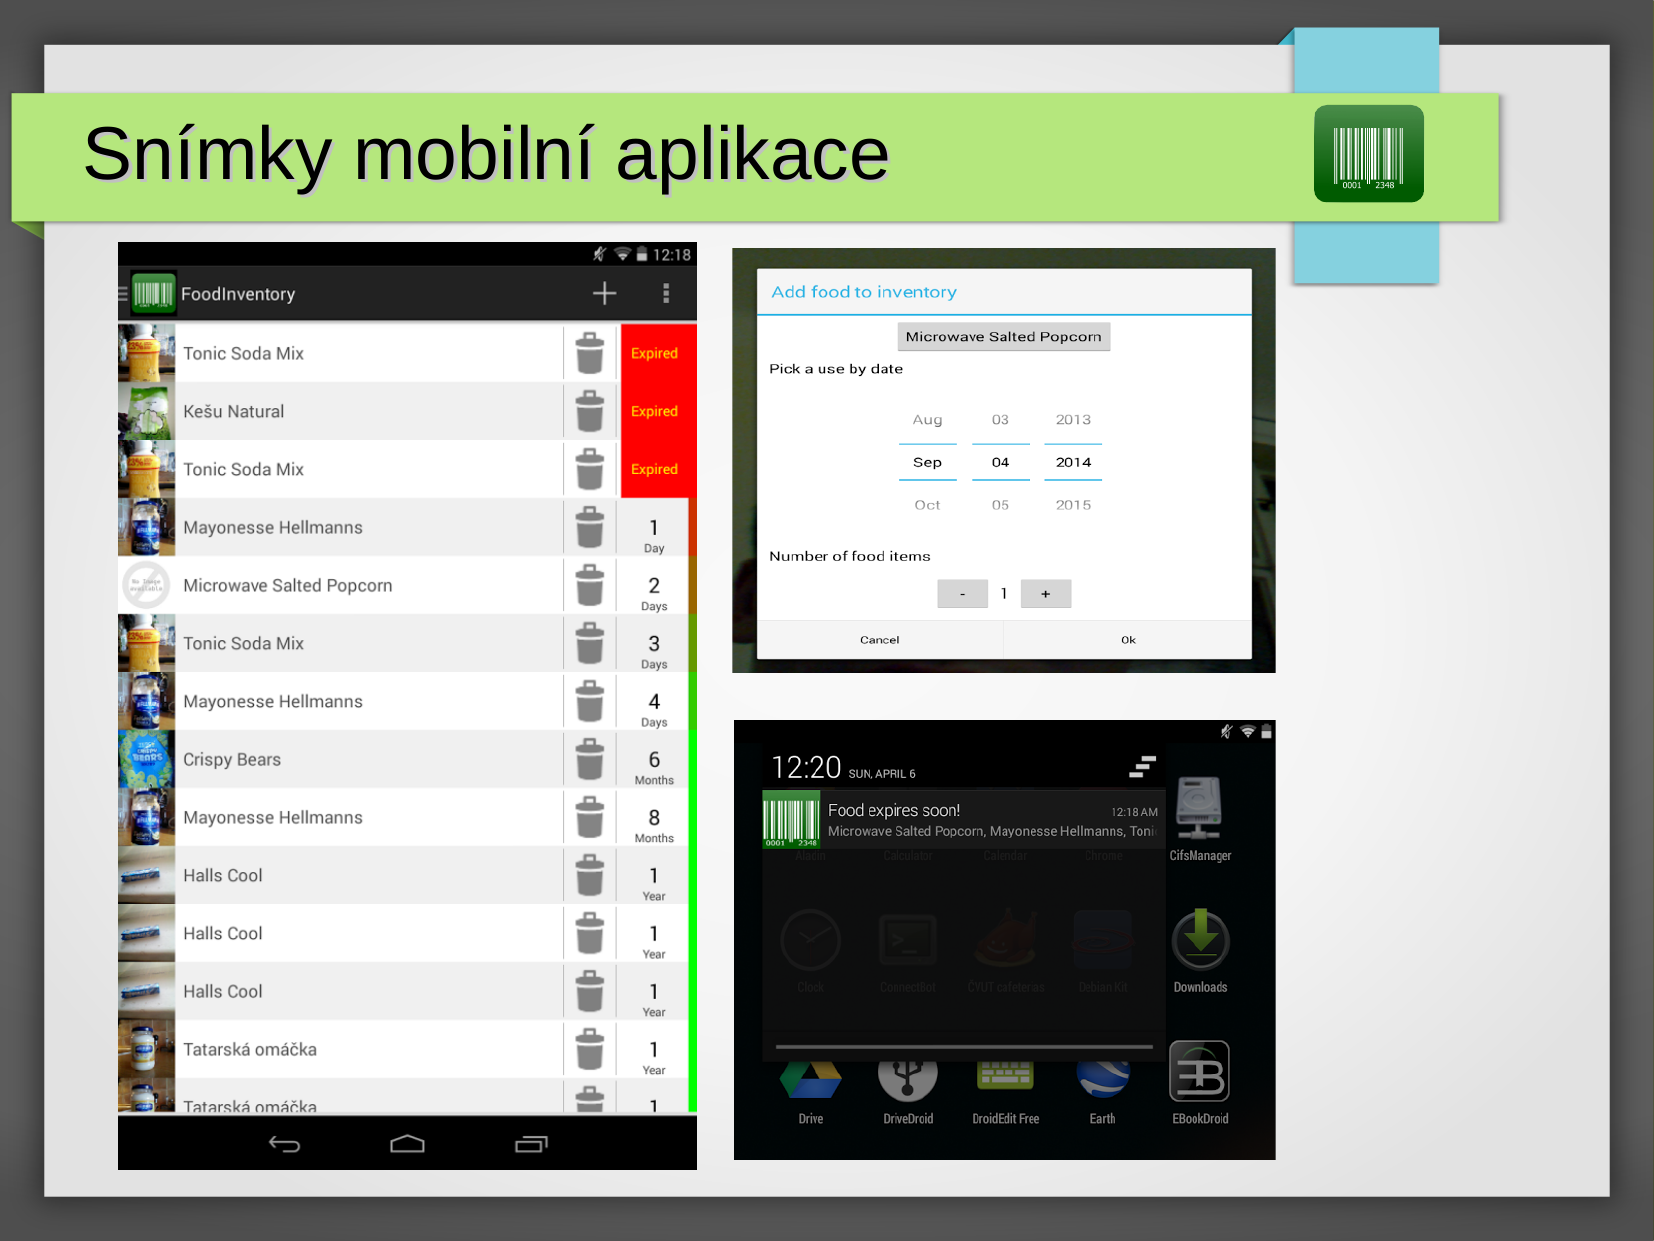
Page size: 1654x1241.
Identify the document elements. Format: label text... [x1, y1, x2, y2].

title Snímky mobilní aplikace [82, 94, 1264, 213]
picture [0, 0, 1654, 1241]
